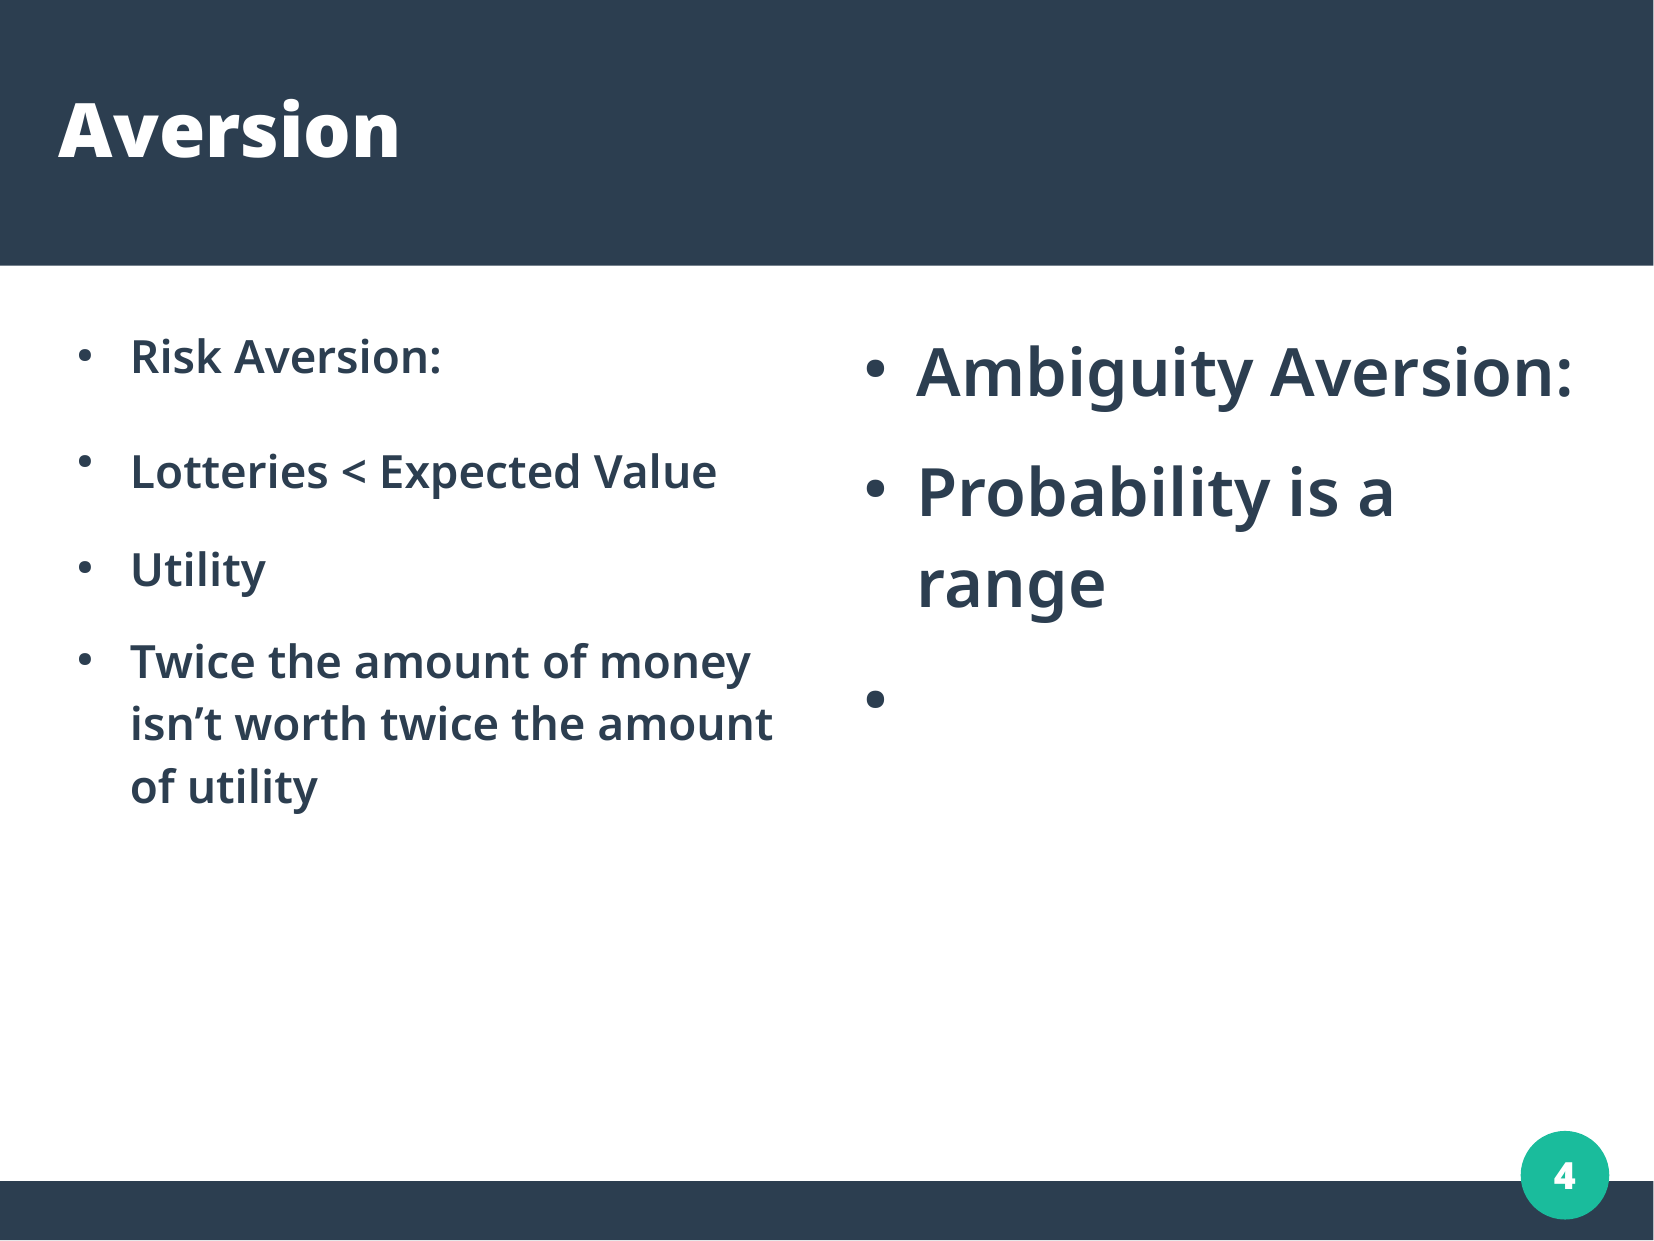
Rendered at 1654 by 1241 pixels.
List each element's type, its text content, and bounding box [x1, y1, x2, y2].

title Aversion [59, 49, 1595, 207]
list Risk Aversion: Lotteries < Expected Value Utility Twice the amount of money isn’t worth twice the amount of utility [59, 324, 809, 1152]
list Ambiguity Aversion: Probability is a range [845, 324, 1596, 1152]
